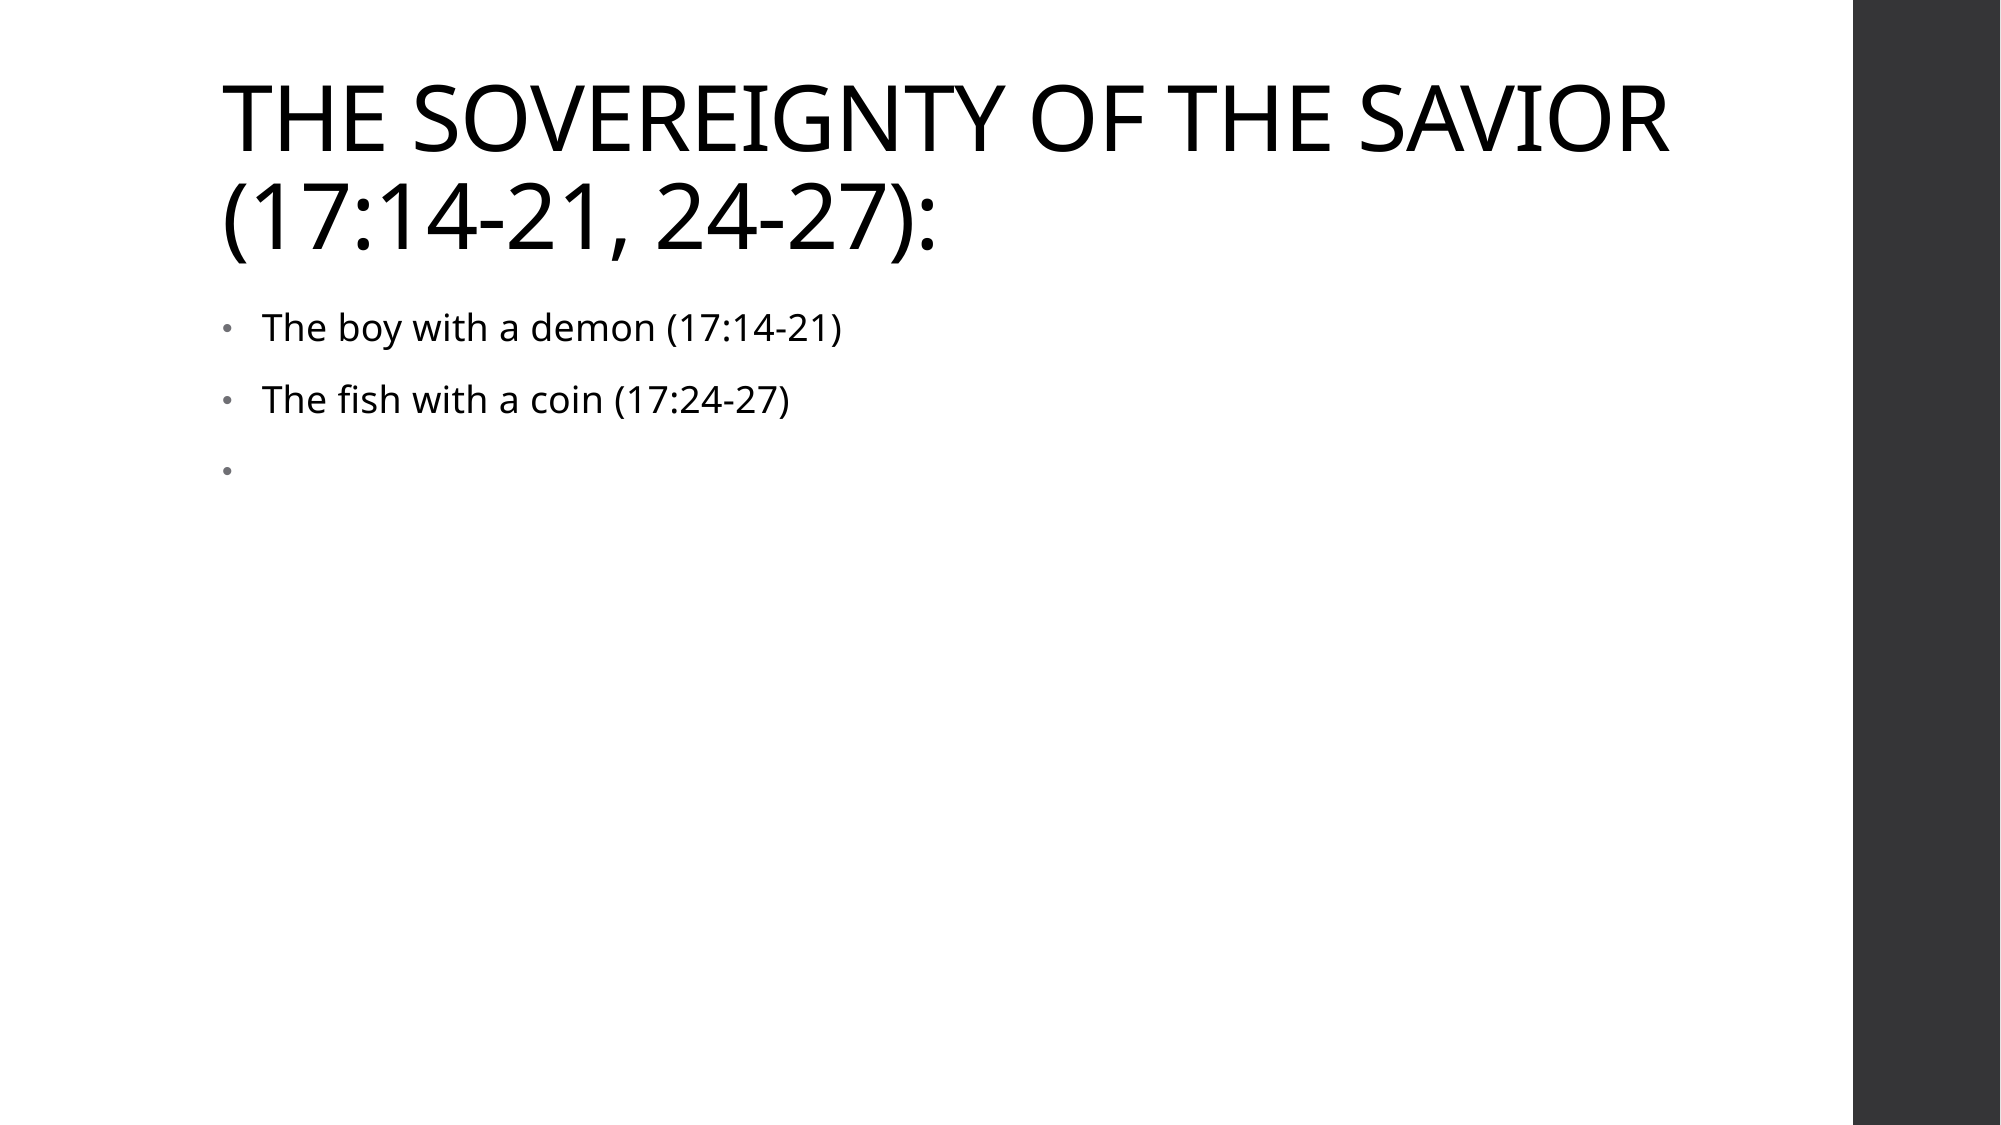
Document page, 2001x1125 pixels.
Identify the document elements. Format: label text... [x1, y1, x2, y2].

title THE SOVEREIGNTY OF THE SAVIOR (17:14-21, 24-27): [206, 60, 1797, 278]
list The boy with a demon (17:14-21) The fish with a coin (17:24-27) [206, 299, 1617, 1014]
